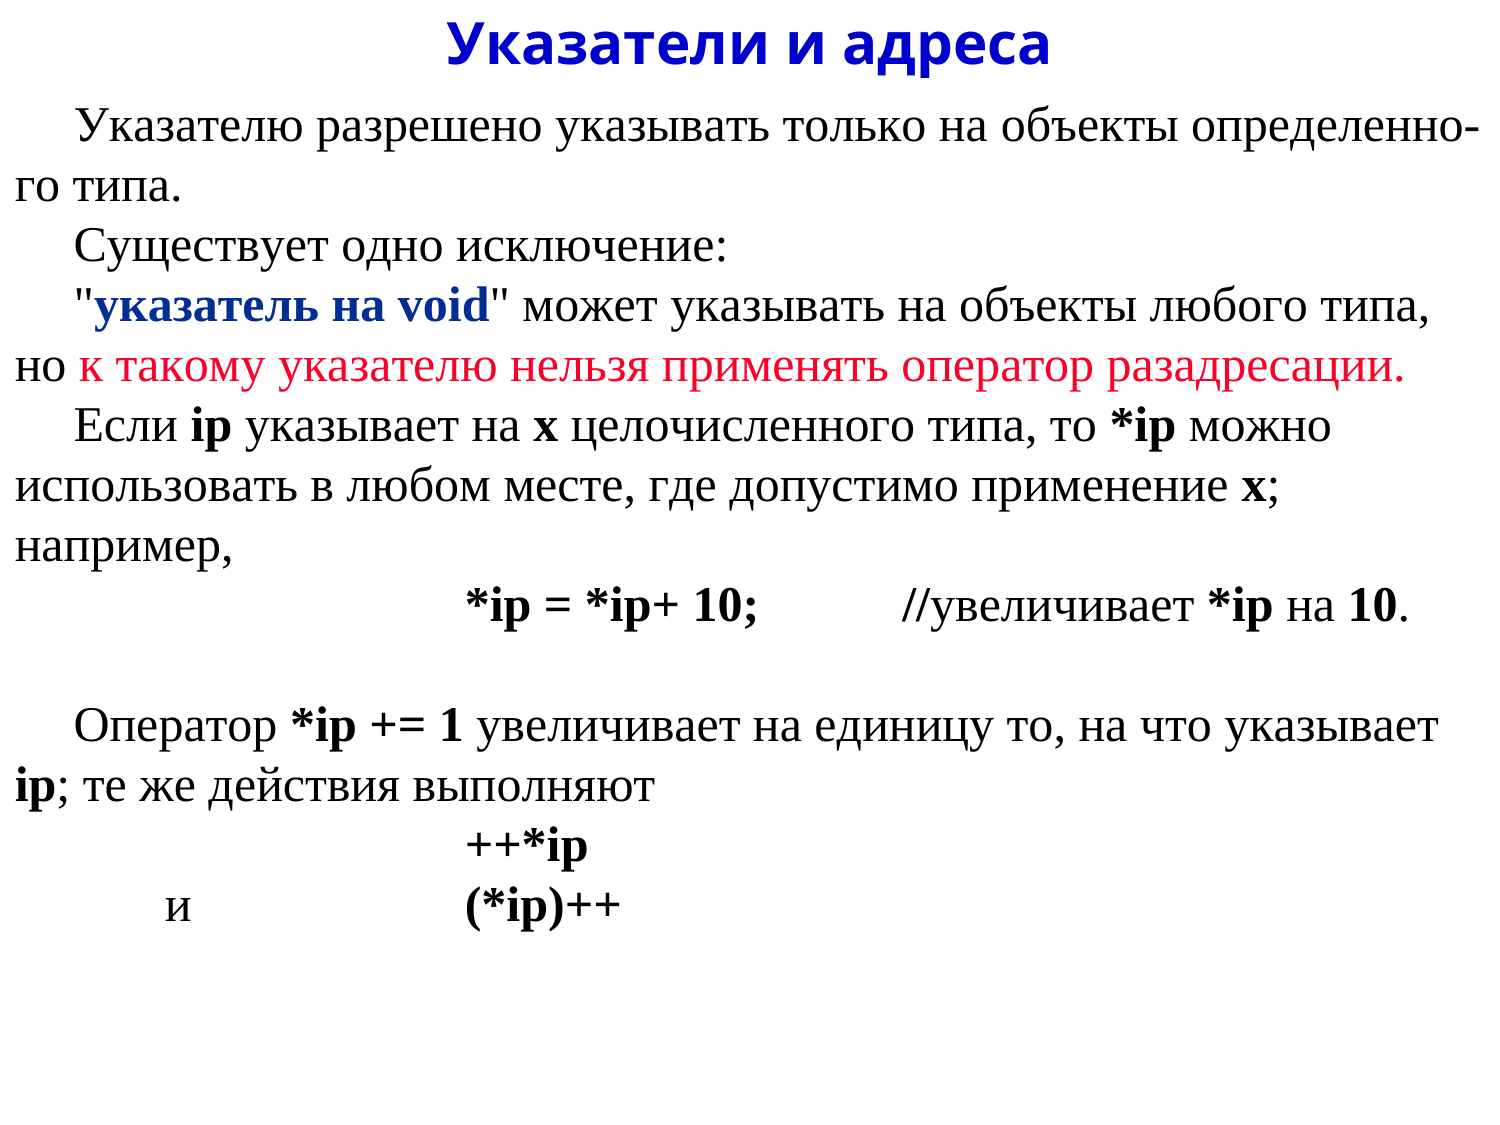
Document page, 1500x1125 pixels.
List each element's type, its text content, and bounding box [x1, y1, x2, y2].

text_box Указатели и адреса [0, 0, 1500, 83]
text_box Указателю разрешено указывать только на объекты определенно-го типа. Существует одно исключение: "указатель на void" может указывать на объекты любого типа, но к такому указателю нельзя применять оператор разадресации. Если ip указывает на х целочисленного типа, то *ip можно использовать в любом месте, где допустимо применение х; например, *ip = *ip+ 10; //увеличивает *ip на 10. Оператор *ip += 1 увеличивает на единицу то, на что указывает iр; те же действия выполняют ++*ip и (*ip)++ [0, 83, 1500, 1059]
